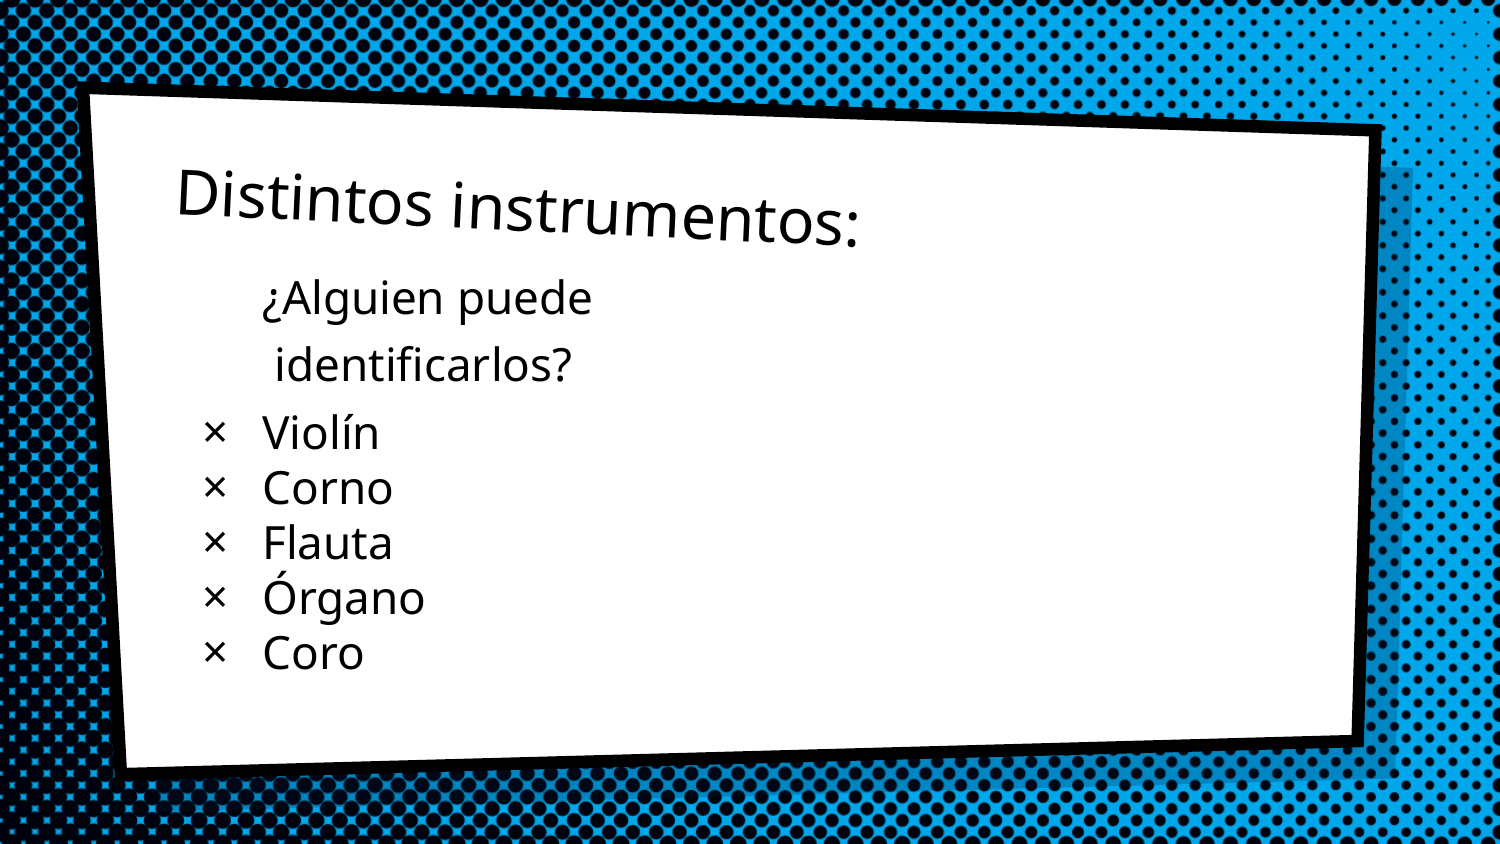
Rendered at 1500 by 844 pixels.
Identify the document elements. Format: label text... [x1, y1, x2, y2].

picture [922, 89, 929, 96]
picture [158, 52, 170, 63]
picture [135, 5, 146, 16]
picture [52, 298, 65, 310]
picture [664, 42, 672, 50]
picture [1050, 828, 1059, 837]
picture [699, 77, 707, 85]
picture [41, 122, 53, 134]
picture [793, 31, 800, 38]
picture [53, 134, 64, 146]
picture [758, 66, 765, 73]
picture [1403, 805, 1409, 812]
picture [652, 6, 661, 15]
picture [440, 6, 450, 16]
picture [758, 42, 765, 50]
picture [627, 803, 638, 814]
picture [1156, 817, 1164, 824]
picture [1005, 101, 1011, 108]
picture [40, 403, 53, 416]
picture [1004, 7, 1011, 14]
picture [1426, 829, 1433, 835]
picture [827, 816, 837, 825]
list ¿Alguien puede identificarlos? Violín Corno Flauta Órgano Coro [172, 253, 1438, 796]
picture [674, 803, 685, 814]
picture [1154, 838, 1166, 844]
picture [323, 52, 333, 63]
picture [957, 101, 964, 108]
picture [804, 796, 813, 802]
picture [64, 52, 76, 63]
picture [299, 52, 310, 63]
picture [640, 18, 649, 27]
picture [41, 52, 53, 63]
picture [828, 89, 836, 96]
picture [1013, 838, 1025, 844]
picture [511, 76, 520, 86]
picture [605, 30, 614, 39]
picture [946, 66, 952, 73]
picture [651, 803, 662, 814]
picture [592, 796, 603, 803]
picture [52, 415, 65, 428]
picture [1061, 0, 1072, 5]
picture [943, 0, 955, 5]
picture [41, 239, 53, 251]
picture [521, 796, 533, 803]
picture [779, 0, 791, 5]
picture [476, 41, 485, 51]
picture [699, 30, 707, 38]
picture [852, 19, 859, 26]
picture [486, 802, 498, 815]
picture [452, 65, 462, 74]
picture [311, 41, 322, 51]
picture [1178, 0, 1189, 5]
picture [617, 41, 625, 50]
picture [40, 380, 54, 393]
picture [852, 89, 859, 96]
picture [429, 41, 438, 51]
picture [829, 42, 835, 49]
picture [1494, 475, 1500, 486]
picture [1015, 816, 1024, 825]
picture [825, 837, 839, 844]
picture [1203, 796, 1211, 801]
picture [616, 65, 625, 74]
picture [768, 803, 779, 814]
picture [192, 0, 206, 6]
picture [628, 77, 637, 86]
picture [111, 52, 123, 63]
picture [310, 814, 323, 827]
picture [780, 796, 790, 802]
picture [990, 838, 1002, 844]
picture [981, 101, 988, 108]
picture [721, 803, 732, 814]
picture [64, 403, 77, 416]
picture [685, 0, 697, 5]
picture [451, 815, 463, 826]
picture [756, 796, 767, 802]
picture [510, 803, 521, 815]
picture [534, 53, 544, 62]
picture [1332, 805, 1339, 812]
picture [969, 90, 976, 96]
picture [709, 0, 721, 5]
picture [1156, 796, 1164, 801]
picture [817, 54, 824, 61]
picture [1131, 0, 1142, 5]
picture [53, 63, 64, 75]
picture [1238, 829, 1246, 836]
picture [815, 827, 825, 837]
picture [1050, 804, 1059, 813]
picture [533, 803, 545, 814]
picture [321, 802, 335, 815]
picture [1494, 498, 1500, 509]
picture [628, 53, 637, 62]
picture [956, 827, 965, 837]
picture [957, 7, 964, 14]
picture [862, 804, 872, 813]
picture [639, 796, 650, 803]
picture [1389, 838, 1400, 844]
picture [264, 17, 275, 28]
picture [76, 321, 88, 334]
picture [980, 828, 989, 837]
picture [452, 41, 462, 50]
picture [521, 815, 533, 826]
picture [899, 66, 906, 73]
picture [464, 53, 473, 62]
picture [240, 17, 252, 28]
picture [780, 815, 790, 826]
picture [1062, 796, 1071, 801]
picture [263, 0, 276, 6]
picture [64, 263, 77, 275]
picture [652, 53, 661, 62]
picture [64, 239, 76, 252]
picture [429, 18, 438, 27]
picture [1495, 194, 1500, 204]
picture [758, 19, 765, 26]
picture [451, 0, 463, 6]
picture [252, 29, 263, 40]
picture [652, 30, 660, 38]
picture [392, 802, 404, 815]
picture [1027, 828, 1036, 837]
picture [229, 28, 240, 40]
picture [499, 88, 508, 95]
picture [662, 796, 674, 803]
picture [568, 0, 580, 5]
picture [663, 88, 672, 97]
picture [708, 837, 722, 844]
picture [17, 122, 29, 134]
picture [1321, 817, 1328, 824]
picture [943, 838, 955, 844]
picture [874, 816, 884, 825]
picture [674, 826, 685, 838]
picture [76, 17, 88, 28]
picture [909, 804, 919, 813]
picture [840, 31, 847, 38]
picture [123, 17, 135, 28]
picture [1494, 732, 1500, 744]
picture [592, 0, 603, 5]
picture [122, 0, 136, 6]
picture [346, 52, 357, 63]
picture [1309, 829, 1316, 836]
picture [1365, 838, 1377, 844]
picture [333, 0, 346, 6]
picture [1060, 838, 1072, 844]
picture [1062, 816, 1071, 825]
picture [1133, 816, 1141, 825]
picture [711, 42, 719, 50]
picture [1495, 6, 1500, 16]
picture [731, 837, 745, 844]
picture [744, 803, 755, 814]
picture [1390, 0, 1399, 5]
picture [452, 88, 462, 93]
picture [1285, 805, 1292, 812]
picture [193, 17, 205, 28]
picture [593, 65, 602, 74]
picture [64, 286, 77, 299]
picture [699, 54, 707, 61]
picture [887, 54, 894, 61]
picture [29, 110, 41, 122]
picture [966, 838, 979, 844]
picture [558, 30, 567, 39]
picture [87, 403, 94, 416]
picture [394, 53, 403, 62]
picture [17, 192, 29, 205]
picture [603, 803, 615, 814]
picture [18, 75, 29, 87]
picture [604, 826, 615, 838]
picture [1038, 816, 1047, 825]
picture [382, 18, 392, 27]
picture [580, 826, 592, 838]
picture [28, 368, 42, 381]
picture [217, 64, 228, 75]
picture [991, 796, 1001, 801]
picture [416, 802, 428, 815]
picture [1250, 817, 1257, 824]
picture [934, 7, 941, 14]
picture [498, 796, 510, 803]
picture [170, 40, 181, 52]
picture [309, 796, 323, 804]
picture [1495, 100, 1500, 110]
picture [793, 54, 800, 61]
picture [711, 19, 718, 26]
picture [370, 29, 380, 39]
picture [1494, 639, 1500, 650]
picture [440, 53, 450, 62]
picture [640, 65, 649, 74]
picture [827, 796, 837, 802]
picture [357, 0, 369, 6]
picture [569, 41, 579, 50]
picture [1203, 817, 1211, 824]
picture [921, 796, 930, 802]
picture [357, 796, 370, 804]
picture [523, 65, 532, 74]
picture [1107, 838, 1119, 844]
picture [1014, 0, 1025, 5]
picture [88, 0, 112, 17]
picture [286, 814, 300, 827]
picture [76, 251, 86, 263]
picture [511, 30, 520, 39]
picture [733, 796, 744, 802]
picture [934, 101, 941, 108]
picture [17, 28, 29, 40]
picture [1494, 451, 1500, 462]
picture [358, 41, 368, 51]
picture [570, 18, 579, 27]
picture [863, 7, 871, 14]
picture [511, 6, 520, 15]
picture [581, 30, 590, 39]
picture [75, 415, 89, 428]
picture [229, 5, 240, 16]
picture [382, 64, 392, 74]
picture [934, 78, 941, 84]
picture [592, 815, 603, 826]
picture [628, 30, 637, 39]
picture [1494, 615, 1500, 627]
picture [76, 368, 88, 381]
picture [1296, 0, 1306, 5]
picture [875, 89, 882, 96]
picture [40, 426, 53, 440]
picture [29, 87, 41, 99]
picture [335, 17, 345, 27]
picture [746, 54, 754, 61]
picture [545, 0, 557, 5]
picture [404, 814, 416, 826]
picture [498, 0, 510, 6]
picture [1085, 816, 1094, 825]
picture [380, 796, 393, 804]
picture [782, 19, 789, 26]
picture [17, 239, 30, 252]
picture [662, 0, 674, 5]
picture [64, 427, 77, 440]
picture [792, 804, 802, 814]
picture [0, 0, 498, 844]
picture [323, 5, 333, 16]
picture [76, 275, 87, 287]
picture [158, 75, 170, 84]
picture [511, 53, 520, 62]
picture [64, 309, 77, 322]
picture [158, 28, 170, 40]
picture [756, 815, 767, 826]
picture [840, 78, 847, 85]
picture [921, 816, 930, 825]
picture [464, 76, 473, 86]
picture [41, 169, 53, 181]
picture [840, 54, 847, 61]
picture [828, 19, 835, 26]
picture [323, 76, 333, 87]
picture [52, 391, 65, 405]
picture [405, 64, 415, 74]
picture [1415, 817, 1421, 824]
picture [945, 816, 954, 825]
picture [817, 7, 824, 14]
picture [1003, 828, 1012, 837]
picture [802, 837, 815, 844]
picture [638, 837, 651, 844]
picture [933, 804, 942, 813]
picture [474, 0, 486, 6]
picture [288, 17, 298, 28]
picture [521, 0, 533, 5]
picture [1074, 804, 1082, 813]
picture [735, 42, 742, 50]
picture [922, 42, 929, 49]
picture [510, 826, 521, 838]
picture [1191, 829, 1199, 836]
picture [393, 5, 403, 16]
picture [17, 145, 29, 158]
picture [239, 0, 253, 6]
picture [628, 6, 637, 15]
picture [182, 28, 193, 40]
picture [287, 64, 299, 75]
picture [639, 0, 650, 5]
picture [474, 796, 486, 803]
picture [464, 6, 473, 15]
picture [29, 17, 41, 28]
picture [28, 298, 42, 310]
picture [1145, 805, 1152, 813]
picture [299, 75, 310, 87]
picture [946, 19, 952, 26]
picture [770, 54, 777, 61]
picture [1494, 545, 1500, 556]
picture [873, 0, 885, 5]
picture [1435, 838, 1447, 844]
picture [722, 6, 731, 15]
picture [805, 19, 812, 26]
picture [464, 30, 473, 39]
picture [546, 18, 555, 27]
picture [1495, 123, 1500, 133]
picture [158, 5, 170, 16]
picture [864, 78, 871, 85]
picture [276, 76, 287, 87]
picture [1495, 311, 1500, 321]
picture [17, 333, 30, 346]
picture [75, 0, 89, 6]
picture [875, 19, 882, 26]
picture [1201, 838, 1213, 844]
picture [828, 66, 835, 73]
picture [640, 41, 649, 50]
picture [967, 0, 978, 5]
picture [345, 802, 358, 815]
picture [864, 101, 871, 107]
picture [593, 41, 602, 50]
picture [793, 7, 801, 14]
picture [452, 18, 462, 27]
picture [523, 41, 532, 50]
picture [778, 837, 792, 844]
picture [805, 42, 812, 49]
picture [662, 815, 674, 826]
picture [652, 77, 661, 85]
picture [919, 838, 932, 844]
picture [252, 75, 263, 87]
picture [520, 837, 534, 844]
picture [1495, 263, 1500, 274]
picture [1459, 838, 1470, 844]
picture [17, 52, 29, 64]
picture [1495, 240, 1500, 250]
picture [182, 75, 193, 84]
picture [52, 274, 65, 287]
picture [99, 17, 111, 28]
picture [451, 796, 463, 803]
picture [145, 0, 159, 6]
picture [276, 5, 287, 16]
picture [100, 40, 111, 52]
picture [311, 64, 322, 75]
picture [615, 796, 627, 803]
picture [17, 216, 30, 228]
picture [711, 65, 719, 73]
picture [1366, 0, 1376, 4]
picture [216, 0, 229, 6]
picture [193, 64, 205, 75]
picture [28, 415, 42, 428]
picture [417, 53, 427, 62]
picture [497, 837, 511, 844]
picture [990, 0, 1002, 5]
picture [52, 251, 65, 263]
picture [17, 286, 30, 299]
picture [1003, 804, 1012, 813]
picture [394, 29, 403, 39]
picture [533, 826, 545, 838]
picture [286, 0, 299, 6]
picture [1097, 804, 1106, 813]
picture [1097, 828, 1106, 837]
picture [87, 380, 93, 392]
picture [88, 28, 99, 40]
picture [28, 344, 42, 358]
picture [699, 6, 707, 15]
picture [1131, 838, 1143, 844]
picture [1168, 805, 1176, 812]
picture [1494, 779, 1500, 791]
picture [76, 298, 88, 310]
picture [546, 65, 555, 74]
picture [1494, 803, 1500, 814]
picture [1168, 828, 1176, 836]
picture [87, 426, 96, 440]
picture [1495, 381, 1500, 392]
picture [934, 31, 941, 37]
picture [1391, 817, 1398, 824]
picture [1494, 756, 1500, 768]
picture [111, 75, 123, 82]
picture [684, 837, 698, 844]
picture [711, 89, 719, 97]
picture [1109, 816, 1118, 825]
picture [17, 309, 30, 322]
picture [523, 18, 532, 27]
picture [240, 40, 252, 51]
picture [264, 64, 275, 75]
picture [64, 216, 76, 228]
picture [64, 192, 76, 205]
picture [557, 803, 568, 814]
picture [899, 89, 906, 96]
picture [697, 827, 709, 838]
picture [1368, 817, 1374, 824]
picture [499, 41, 508, 50]
picture [898, 816, 907, 825]
picture [545, 815, 557, 826]
picture [872, 837, 885, 844]
picture [887, 78, 894, 84]
picture [911, 7, 917, 14]
picture [570, 65, 579, 74]
picture [357, 814, 370, 827]
picture [427, 796, 440, 803]
picture [111, 5, 123, 17]
picture [499, 18, 508, 27]
picture [723, 54, 730, 61]
picture [1297, 817, 1304, 824]
picture [40, 356, 53, 369]
picture [687, 89, 696, 97]
picture [17, 356, 30, 370]
picture [875, 42, 882, 49]
picture [675, 77, 684, 85]
picture [793, 77, 800, 85]
picture [1495, 146, 1500, 157]
picture [393, 76, 403, 86]
picture [29, 157, 41, 169]
picture [675, 53, 684, 62]
picture [52, 368, 65, 381]
picture [17, 262, 30, 276]
picture [1225, 838, 1236, 844]
picture [440, 76, 450, 86]
picture [1482, 838, 1494, 844]
picture [615, 815, 627, 826]
picture [1121, 828, 1129, 837]
picture [534, 76, 544, 86]
picture [87, 473, 98, 487]
picture [803, 815, 813, 825]
picture [1494, 428, 1500, 439]
picture [1356, 829, 1363, 836]
picture [1037, 0, 1049, 5]
picture [1494, 521, 1500, 533]
picture [852, 42, 859, 49]
picture [580, 803, 592, 814]
picture [617, 18, 625, 27]
picture [839, 827, 849, 837]
picture [675, 6, 684, 15]
picture [956, 804, 966, 813]
picture [205, 52, 217, 63]
picture [651, 826, 662, 838]
picture [76, 40, 88, 52]
picture [52, 321, 65, 334]
picture [661, 837, 675, 844]
picture [1038, 796, 1047, 801]
picture [1051, 8, 1058, 14]
picture [557, 826, 568, 838]
picture [369, 802, 381, 815]
picture [205, 28, 217, 40]
picture [182, 5, 193, 16]
picture [286, 796, 311, 815]
picture [745, 827, 755, 838]
picture [1084, 838, 1096, 844]
picture [852, 66, 859, 73]
picture [29, 321, 42, 334]
picture [1494, 592, 1500, 603]
picture [333, 814, 346, 827]
picture [64, 356, 77, 369]
picture [1225, 0, 1236, 5]
picture [427, 814, 440, 826]
picture [217, 17, 228, 28]
picture [405, 88, 415, 92]
picture [1495, 334, 1500, 344]
picture [1262, 829, 1269, 836]
picture [991, 816, 1001, 825]
picture [909, 827, 919, 837]
picture [53, 110, 65, 122]
picture [781, 89, 789, 96]
picture [335, 41, 345, 51]
picture [146, 63, 158, 75]
picture [487, 76, 497, 86]
picture [1295, 838, 1307, 844]
picture [1180, 817, 1187, 824]
picture [111, 28, 123, 40]
picture [405, 18, 415, 27]
picture [1037, 838, 1049, 844]
picture [380, 0, 393, 6]
picture [850, 796, 860, 802]
picture [614, 837, 628, 844]
picture [782, 66, 789, 73]
picture [53, 16, 64, 28]
picture [544, 837, 558, 844]
picture [920, 0, 931, 5]
picture [76, 204, 83, 216]
picture [487, 53, 497, 62]
picture [817, 78, 824, 85]
picture [370, 5, 380, 16]
picture [755, 837, 768, 844]
picture [64, 98, 76, 111]
picture [911, 54, 917, 61]
picture [746, 7, 754, 15]
picture [897, 0, 908, 5]
picture [1201, 0, 1212, 5]
picture [240, 64, 252, 75]
picture [1084, 0, 1095, 5]
picture [64, 169, 76, 181]
picture [746, 30, 753, 38]
picture [569, 88, 579, 97]
picture [64, 333, 77, 346]
picture [1494, 404, 1500, 415]
picture [850, 0, 861, 5]
picture [605, 6, 614, 15]
picture [310, 0, 323, 6]
picture [429, 64, 438, 74]
picture [417, 76, 427, 86]
picture [875, 66, 882, 73]
picture [1494, 826, 1500, 838]
picture [922, 19, 929, 26]
picture [41, 145, 53, 157]
picture [17, 98, 29, 111]
picture [849, 837, 862, 844]
picture [1412, 838, 1424, 844]
picture [439, 802, 451, 815]
picture [886, 827, 895, 837]
picture [41, 216, 53, 228]
picture [934, 54, 941, 61]
picture [229, 75, 240, 86]
picture [205, 5, 217, 16]
picture [922, 66, 929, 73]
picture [887, 101, 894, 108]
picture [770, 77, 777, 85]
picture [1121, 805, 1129, 813]
picture [123, 40, 135, 52]
picture [1494, 662, 1500, 674]
picture [40, 286, 53, 298]
picture [182, 52, 193, 63]
picture [1379, 829, 1386, 835]
picture [732, 0, 744, 5]
picture [404, 0, 416, 6]
picture [933, 828, 942, 837]
picture [76, 158, 81, 169]
picture [615, 0, 627, 5]
picture [370, 53, 380, 63]
picture [40, 309, 53, 322]
picture [887, 31, 894, 37]
picture [1144, 828, 1152, 837]
picture [1015, 796, 1024, 801]
picture [534, 6, 544, 15]
picture [358, 17, 368, 27]
picture [1272, 0, 1282, 5]
picture [546, 41, 555, 50]
picture [1495, 53, 1500, 62]
picture [287, 40, 298, 51]
picture [1438, 817, 1444, 824]
picture [170, 64, 181, 75]
picture [252, 52, 263, 63]
picture [1309, 805, 1316, 812]
picture [709, 796, 720, 802]
picture [887, 7, 894, 14]
picture [53, 157, 65, 169]
picture [440, 29, 450, 39]
picture [734, 65, 742, 73]
picture [958, 54, 964, 61]
picture [1413, 0, 1423, 4]
picture [805, 89, 812, 96]
picture [52, 227, 65, 240]
picture [558, 53, 567, 62]
picture [897, 796, 907, 802]
picture [52, 345, 65, 357]
picture [862, 827, 872, 837]
picture [1494, 568, 1500, 580]
picture [29, 274, 41, 287]
picture [1495, 357, 1500, 368]
picture [1155, 0, 1166, 5]
picture [135, 28, 146, 40]
picture [334, 64, 345, 74]
picture [791, 827, 802, 837]
picture [88, 357, 92, 369]
picture [76, 391, 89, 404]
picture [429, 88, 438, 93]
picture [1262, 805, 1269, 812]
picture [686, 796, 697, 803]
picture [123, 63, 135, 75]
picture [723, 77, 730, 85]
picture [487, 6, 497, 16]
picture [864, 31, 871, 38]
picture [1239, 805, 1246, 812]
picture [380, 814, 393, 827]
picture [311, 17, 322, 28]
picture [64, 122, 76, 134]
picture [1085, 796, 1094, 801]
picture [523, 88, 532, 96]
picture [29, 63, 41, 75]
picture [76, 181, 82, 193]
picture [639, 815, 650, 826]
picture [581, 53, 590, 62]
picture [146, 40, 158, 52]
picture [1495, 170, 1500, 180]
picture [404, 796, 417, 803]
picture [1108, 0, 1119, 5]
picture [1319, 0, 1329, 5]
picture [405, 41, 415, 51]
picture [851, 816, 860, 825]
picture [1027, 804, 1036, 813]
picture [944, 796, 954, 802]
picture [1285, 829, 1292, 836]
picture [1494, 709, 1500, 721]
picture [1274, 817, 1281, 824]
picture [1249, 0, 1259, 5]
picture [687, 42, 695, 50]
picture [193, 40, 205, 52]
picture [803, 0, 814, 5]
picture [733, 815, 744, 826]
picture [709, 815, 720, 826]
picture [487, 30, 497, 39]
picture [382, 41, 391, 51]
picture [1379, 805, 1386, 812]
picture [76, 64, 88, 75]
picture [41, 263, 53, 275]
picture [686, 815, 697, 826]
picture [558, 76, 567, 86]
title Distintos instrumentos: [157, 116, 1316, 253]
picture [1495, 217, 1500, 227]
picture [1248, 838, 1260, 844]
picture [346, 5, 357, 16]
picture [476, 18, 485, 27]
picture [826, 0, 838, 5]
picture [968, 816, 977, 825]
picture [1178, 838, 1189, 844]
picture [840, 7, 847, 14]
picture [756, 0, 767, 5]
picture [1074, 828, 1082, 837]
picture [1318, 838, 1330, 844]
picture [1343, 0, 1353, 5]
picture [864, 54, 871, 61]
picture [534, 30, 544, 39]
picture [817, 31, 824, 38]
picture [568, 796, 580, 803]
picture [64, 75, 76, 87]
picture [217, 40, 228, 52]
picture [1342, 838, 1353, 844]
picture [333, 796, 346, 804]
picture [545, 796, 557, 803]
picture [605, 77, 614, 86]
picture [417, 6, 427, 15]
picture [346, 76, 357, 86]
picture [969, 66, 976, 73]
picture [1495, 29, 1500, 39]
picture [1356, 805, 1363, 812]
picture [29, 227, 41, 240]
picture [721, 827, 732, 838]
picture [370, 76, 380, 86]
picture [252, 5, 263, 16]
picture [910, 101, 917, 108]
picture [427, 0, 440, 6]
picture [1495, 76, 1500, 86]
picture [52, 438, 65, 452]
picture [52, 204, 65, 216]
picture [768, 827, 778, 838]
picture [1460, 0, 1470, 4]
picture [41, 0, 76, 17]
picture [299, 29, 310, 40]
picture [558, 6, 567, 15]
picture [782, 42, 789, 50]
picture [617, 88, 626, 97]
picture [475, 88, 485, 94]
picture [358, 64, 368, 74]
picture [417, 29, 426, 39]
picture [135, 75, 146, 83]
picture [697, 803, 709, 814]
picture [1109, 796, 1117, 801]
picture [88, 75, 99, 81]
picture [758, 89, 765, 97]
picture [591, 837, 605, 844]
picture [299, 5, 310, 16]
picture [323, 29, 333, 39]
picture [99, 64, 111, 75]
picture [1271, 838, 1283, 844]
picture [1191, 805, 1199, 812]
picture [64, 380, 77, 393]
picture [981, 7, 988, 14]
picture [627, 826, 638, 838]
picture [687, 65, 696, 73]
picture [946, 89, 952, 96]
picture [676, 30, 684, 38]
picture [886, 804, 895, 813]
picture [41, 28, 53, 40]
picture [687, 19, 695, 26]
picture [815, 804, 825, 814]
picture [229, 52, 240, 63]
picture [64, 146, 76, 157]
picture [640, 88, 649, 97]
picture [839, 804, 849, 813]
picture [896, 838, 909, 844]
picture [664, 18, 672, 26]
picture [64, 438, 97, 475]
picture [664, 65, 672, 74]
picture [1483, 0, 1493, 5]
picture [568, 815, 580, 826]
picture [276, 29, 287, 40]
picture [476, 65, 485, 74]
picture [346, 29, 356, 39]
picture [746, 77, 754, 85]
picture [76, 345, 88, 357]
picture [29, 134, 41, 146]
picture [53, 87, 64, 99]
picture [29, 204, 41, 216]
picture [1215, 805, 1222, 812]
picture [76, 228, 85, 240]
picture [546, 88, 555, 96]
picture [734, 89, 742, 97]
picture [276, 52, 287, 63]
picture [41, 99, 53, 110]
picture [29, 251, 41, 263]
picture [17, 169, 29, 181]
picture [205, 75, 216, 85]
picture [734, 19, 742, 26]
picture [170, 17, 181, 28]
picture [29, 40, 41, 52]
picture [593, 88, 602, 98]
picture [41, 192, 53, 204]
picture [463, 802, 475, 815]
picture [40, 333, 53, 346]
picture [88, 52, 100, 63]
picture [52, 181, 65, 193]
picture [605, 53, 614, 62]
picture [41, 75, 53, 87]
picture [770, 31, 777, 38]
picture [1344, 817, 1351, 824]
picture [53, 40, 64, 52]
picture [1332, 829, 1339, 836]
picture [1436, 0, 1446, 4]
picture [874, 796, 884, 802]
picture [581, 76, 590, 86]
picture [1495, 287, 1500, 298]
picture [64, 28, 76, 40]
picture [147, 17, 158, 28]
picture [474, 815, 486, 826]
picture [169, 0, 182, 6]
picture [1215, 828, 1222, 836]
picture [581, 6, 590, 15]
picture [723, 30, 730, 38]
picture [968, 796, 977, 802]
picture [770, 7, 777, 14]
picture [29, 181, 41, 193]
picture [264, 40, 275, 51]
picture [980, 804, 989, 813]
picture [135, 52, 146, 63]
picture [805, 66, 812, 73]
picture [499, 65, 509, 74]
picture [593, 18, 602, 27]
picture [1494, 686, 1500, 697]
picture [567, 837, 581, 844]
picture [899, 43, 906, 49]
picture [899, 19, 906, 26]
picture [1227, 817, 1234, 824]
picture [498, 814, 510, 826]
